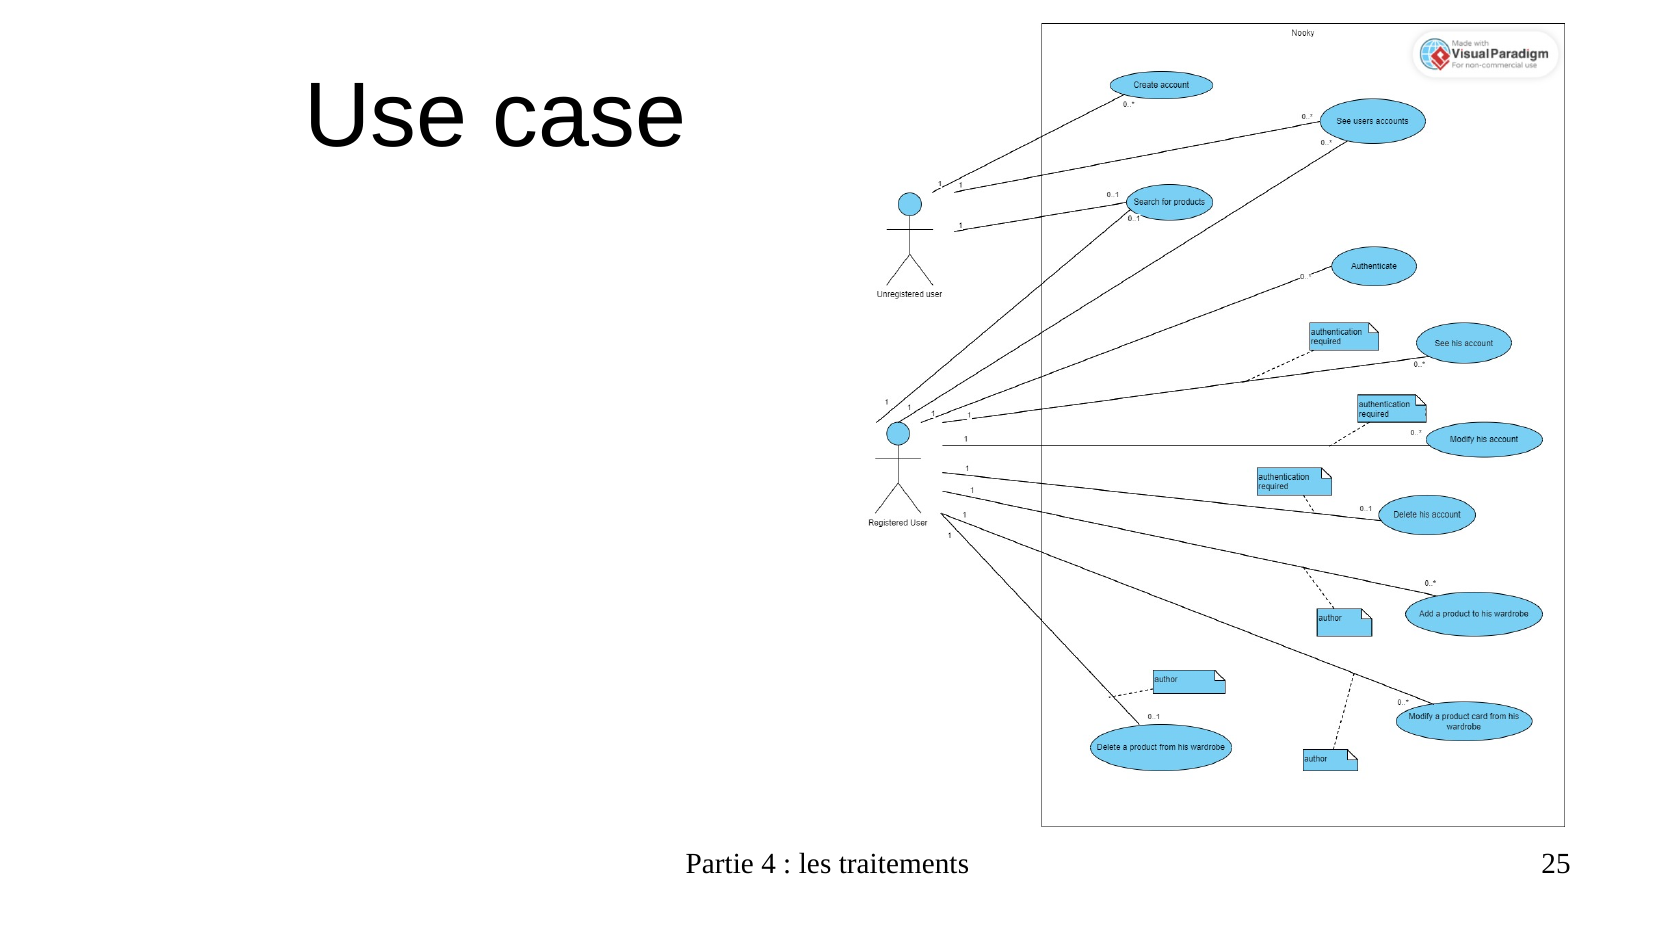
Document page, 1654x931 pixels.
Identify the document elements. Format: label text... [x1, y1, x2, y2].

title Use case [82, 37, 853, 193]
title Use case [1565, 37, 1571, 193]
picture [853, 23, 1565, 827]
